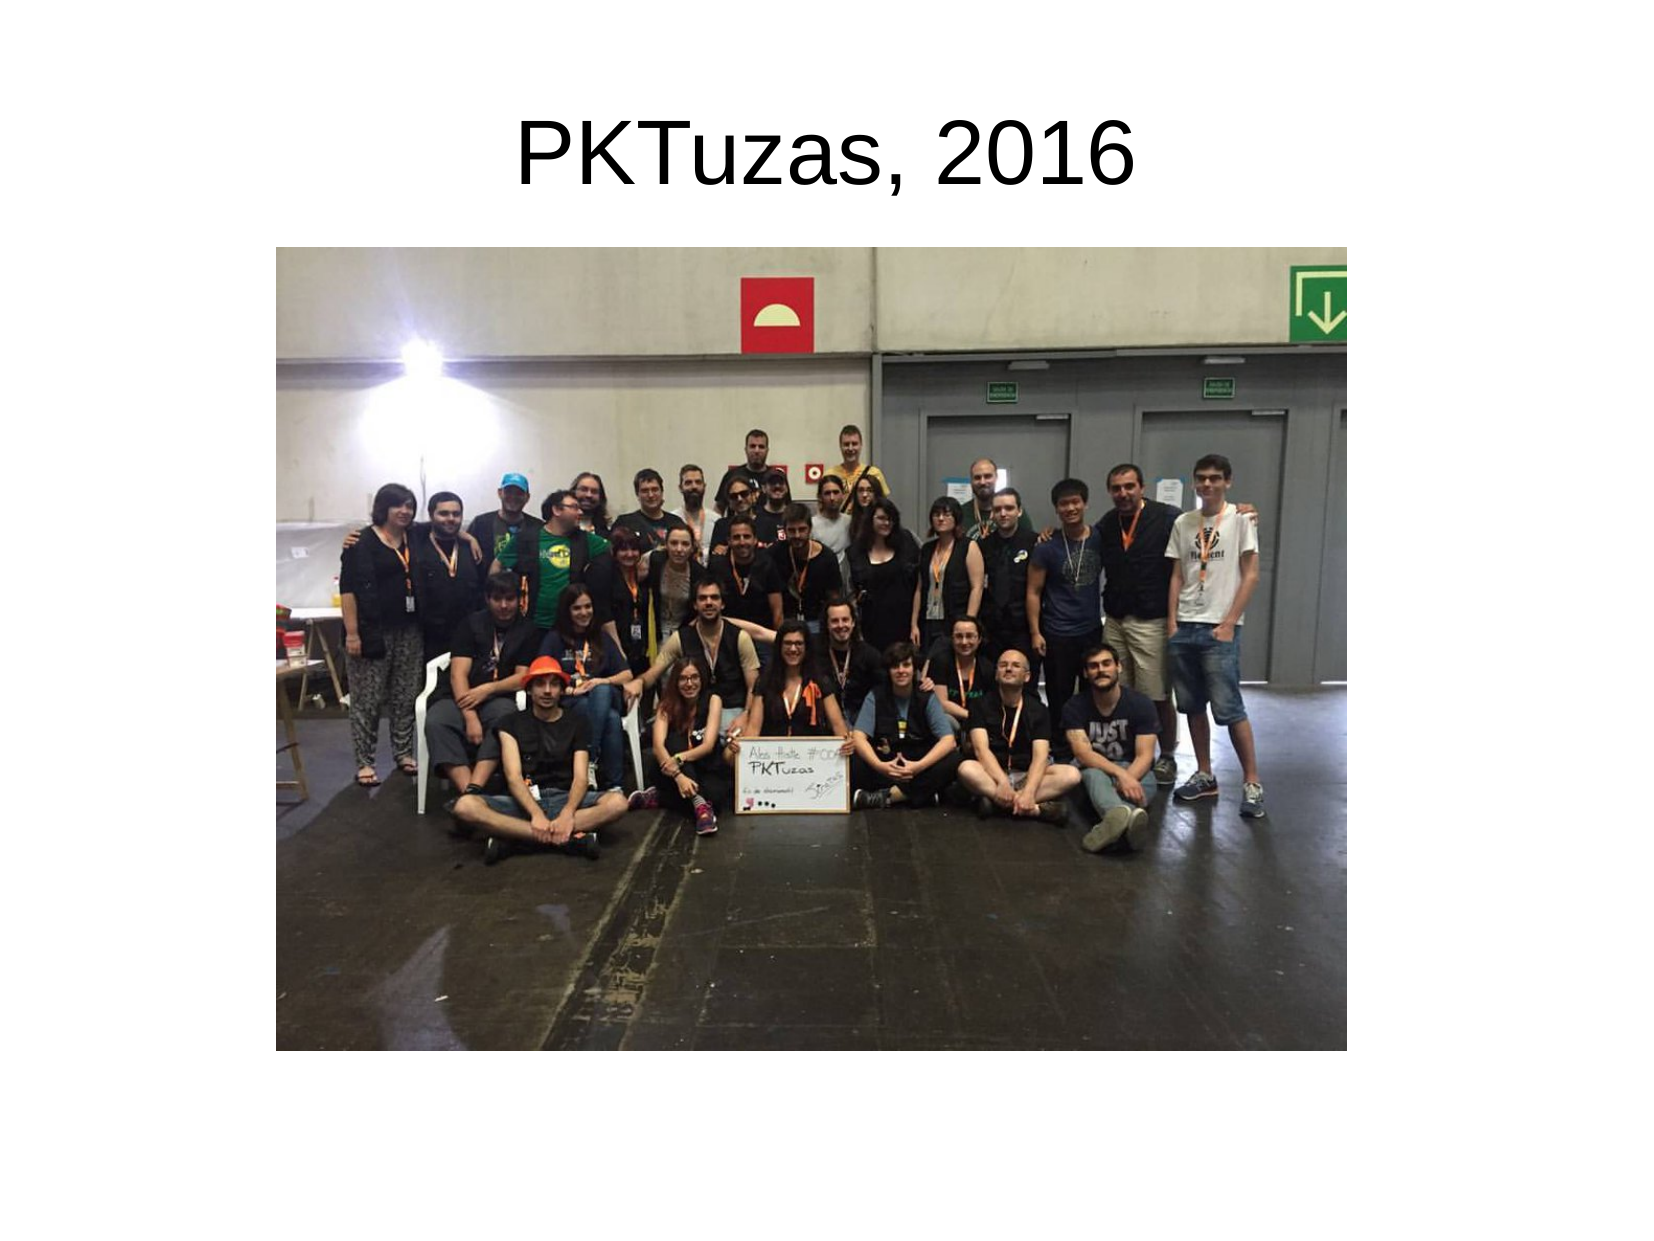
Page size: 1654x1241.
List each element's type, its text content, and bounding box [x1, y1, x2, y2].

title PKTuzas, 2016 [82, 49, 1571, 257]
picture [276, 247, 1347, 1051]
